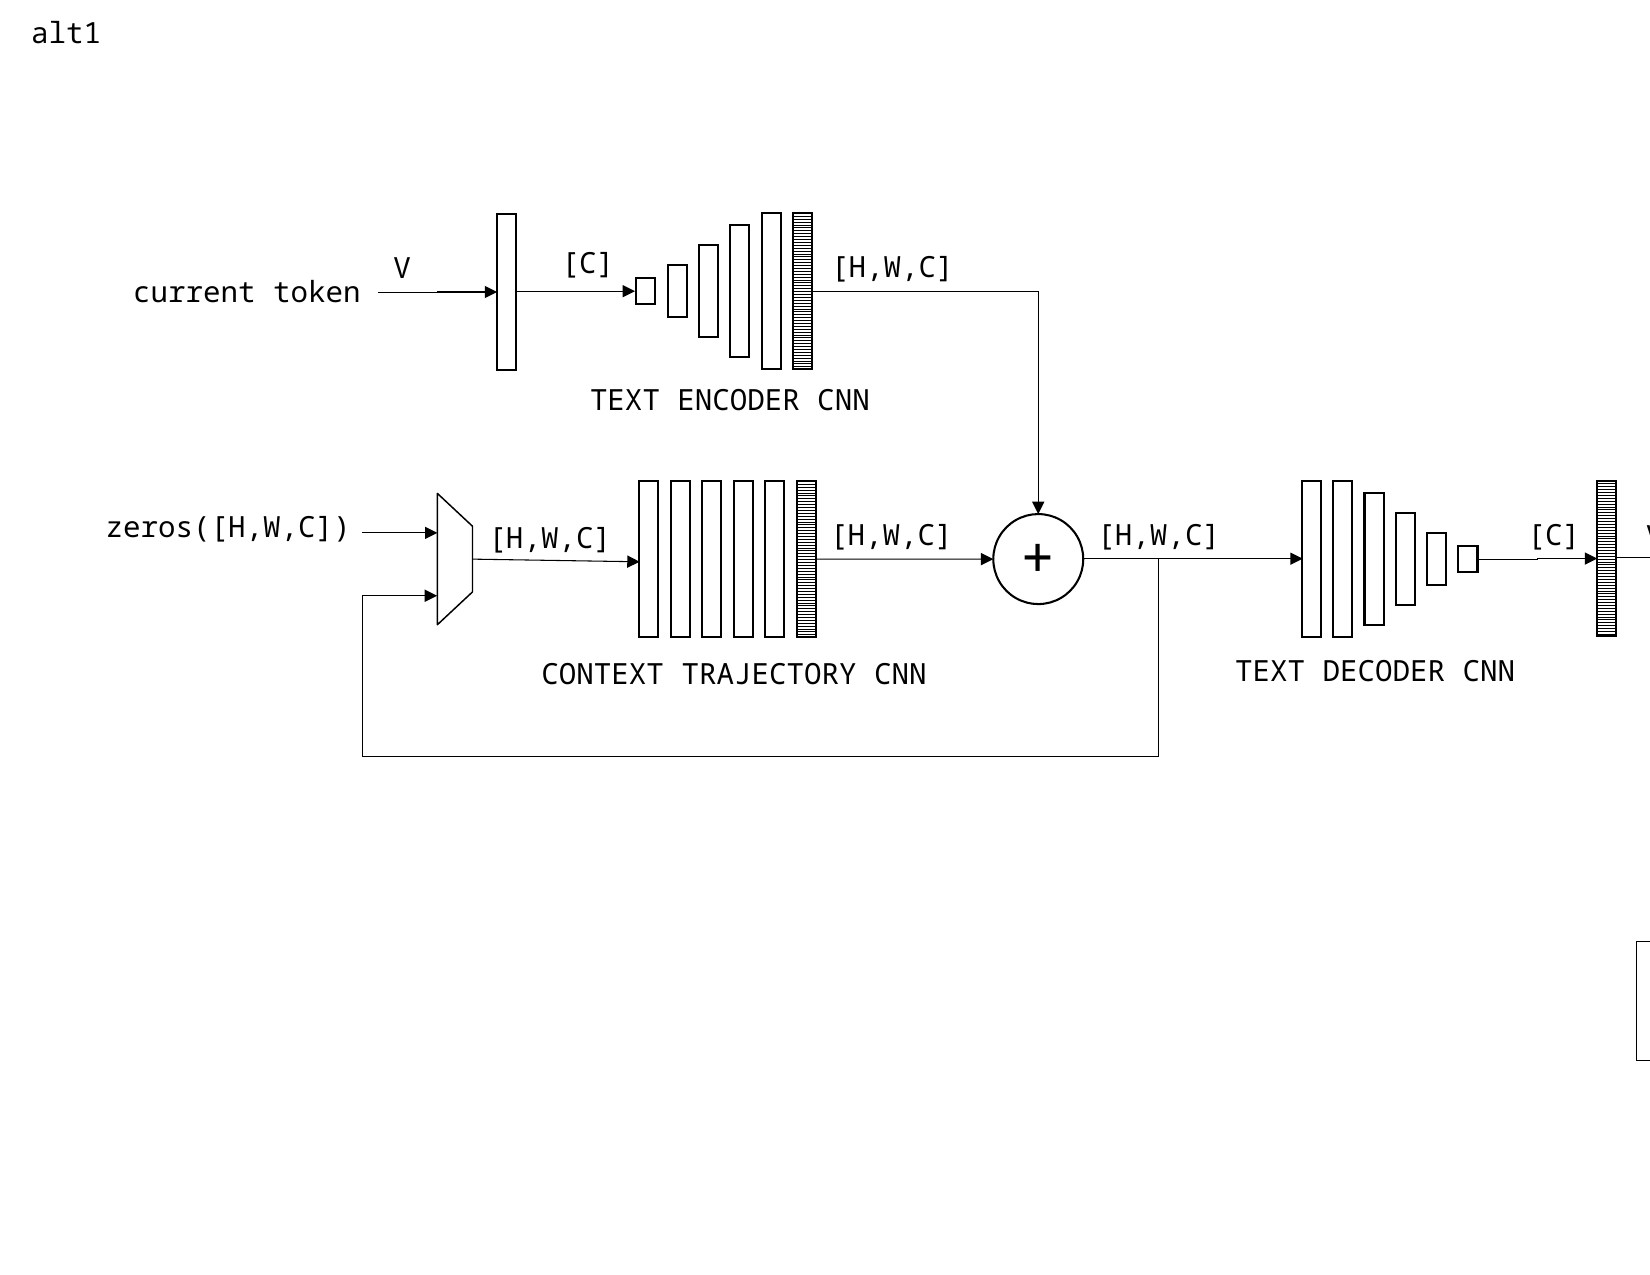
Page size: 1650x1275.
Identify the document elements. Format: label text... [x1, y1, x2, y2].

text_box CONTEXT TRAJECTORY CNN [526, 647, 942, 698]
text_box V [378, 241, 426, 292]
text_box [H,W,C] [816, 240, 969, 291]
text_box [1597, 480, 1617, 637]
text_box [H,W,C] [473, 511, 626, 561]
text_box [H,W,C] [1082, 508, 1235, 559]
text_box V [1631, 510, 1650, 561]
text_box [437, 493, 473, 625]
text_box [H,W,C] [815, 508, 968, 558]
text_box [796, 481, 816, 637]
text_box current token [118, 265, 376, 316]
text_box + [993, 514, 1084, 605]
text_box zeros([H,W,C]) [90, 500, 366, 551]
text_box V 256 C 384 H,W 81,81 [1636, 941, 1650, 1061]
text_box TEXT ENCODER CNN [575, 373, 885, 424]
text_box alt1 [16, 7, 116, 58]
text_box [C] [546, 236, 630, 287]
text_box TEXT DECODER CNN [1220, 645, 1530, 695]
text_box [792, 213, 812, 369]
text_box [C] [1512, 508, 1596, 559]
